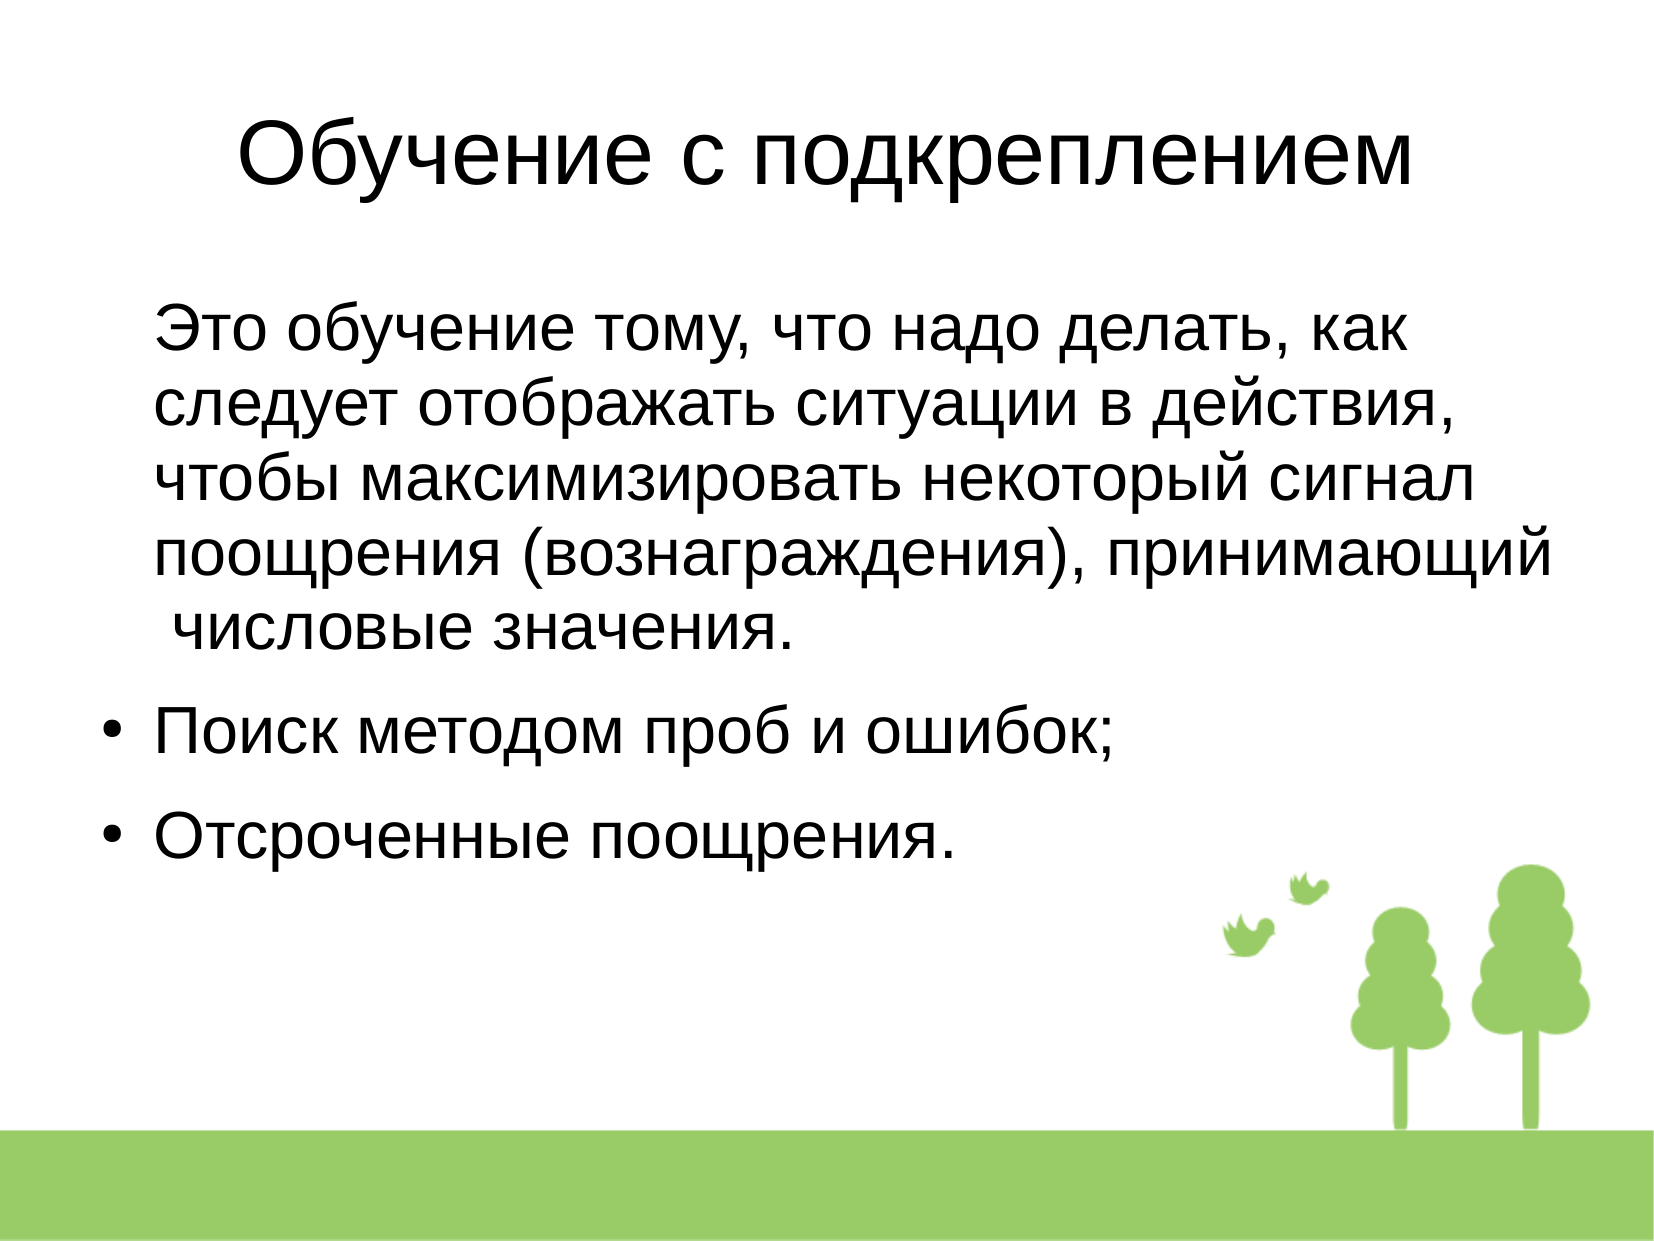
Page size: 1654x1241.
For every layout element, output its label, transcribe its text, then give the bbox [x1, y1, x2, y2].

list Это обучение тому, что надо делать, как следует отображать ситуации в действия, чтобы максимизировать некоторый сигнал поощрения (вознаграждения), принимающий числовые значения. Поиск методом проб и ошибок; Отсроченные поощрения. [82, 290, 1571, 1010]
title Обучение с подкреплением [82, 49, 1571, 257]
picture [0, 0, 1654, 1241]
